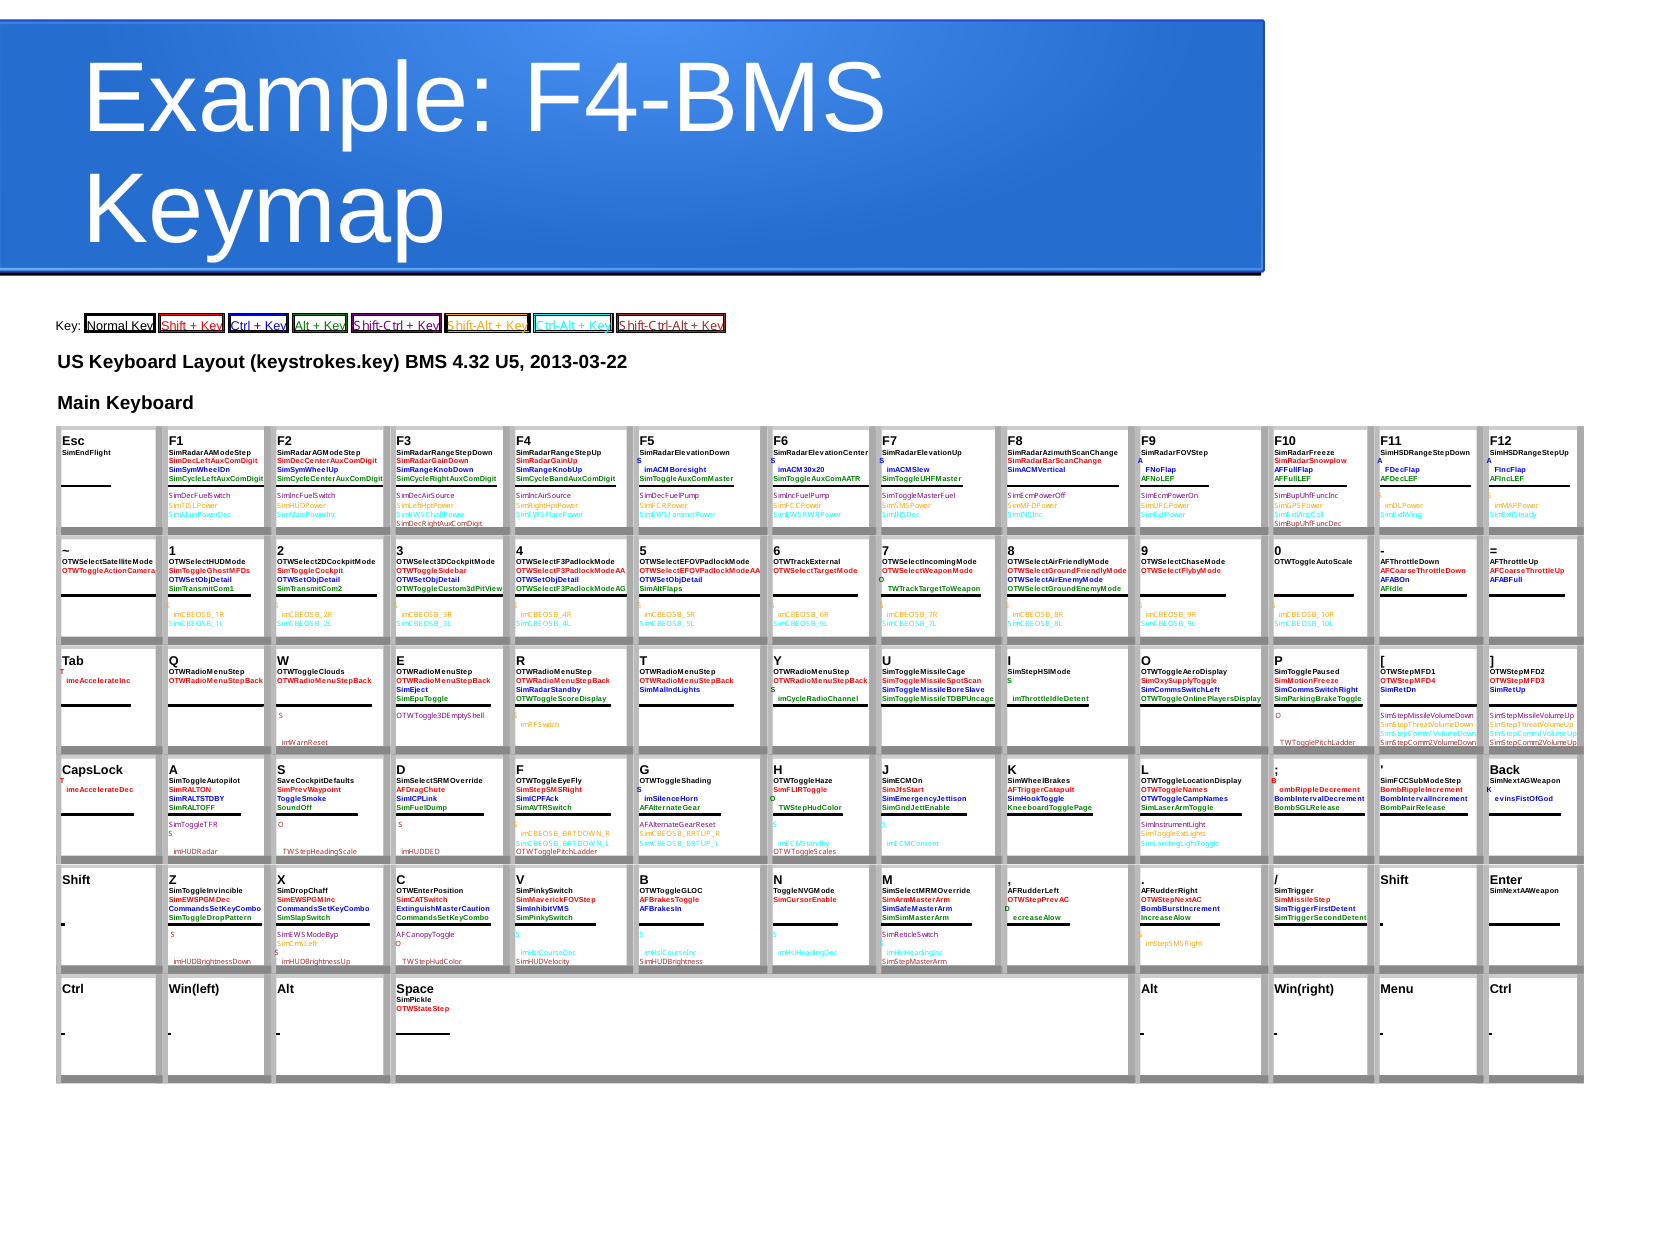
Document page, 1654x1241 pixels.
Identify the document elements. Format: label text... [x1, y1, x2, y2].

picture [47, 307, 1595, 1241]
title Example: F4-BMS Keymap [82, 42, 1250, 264]
